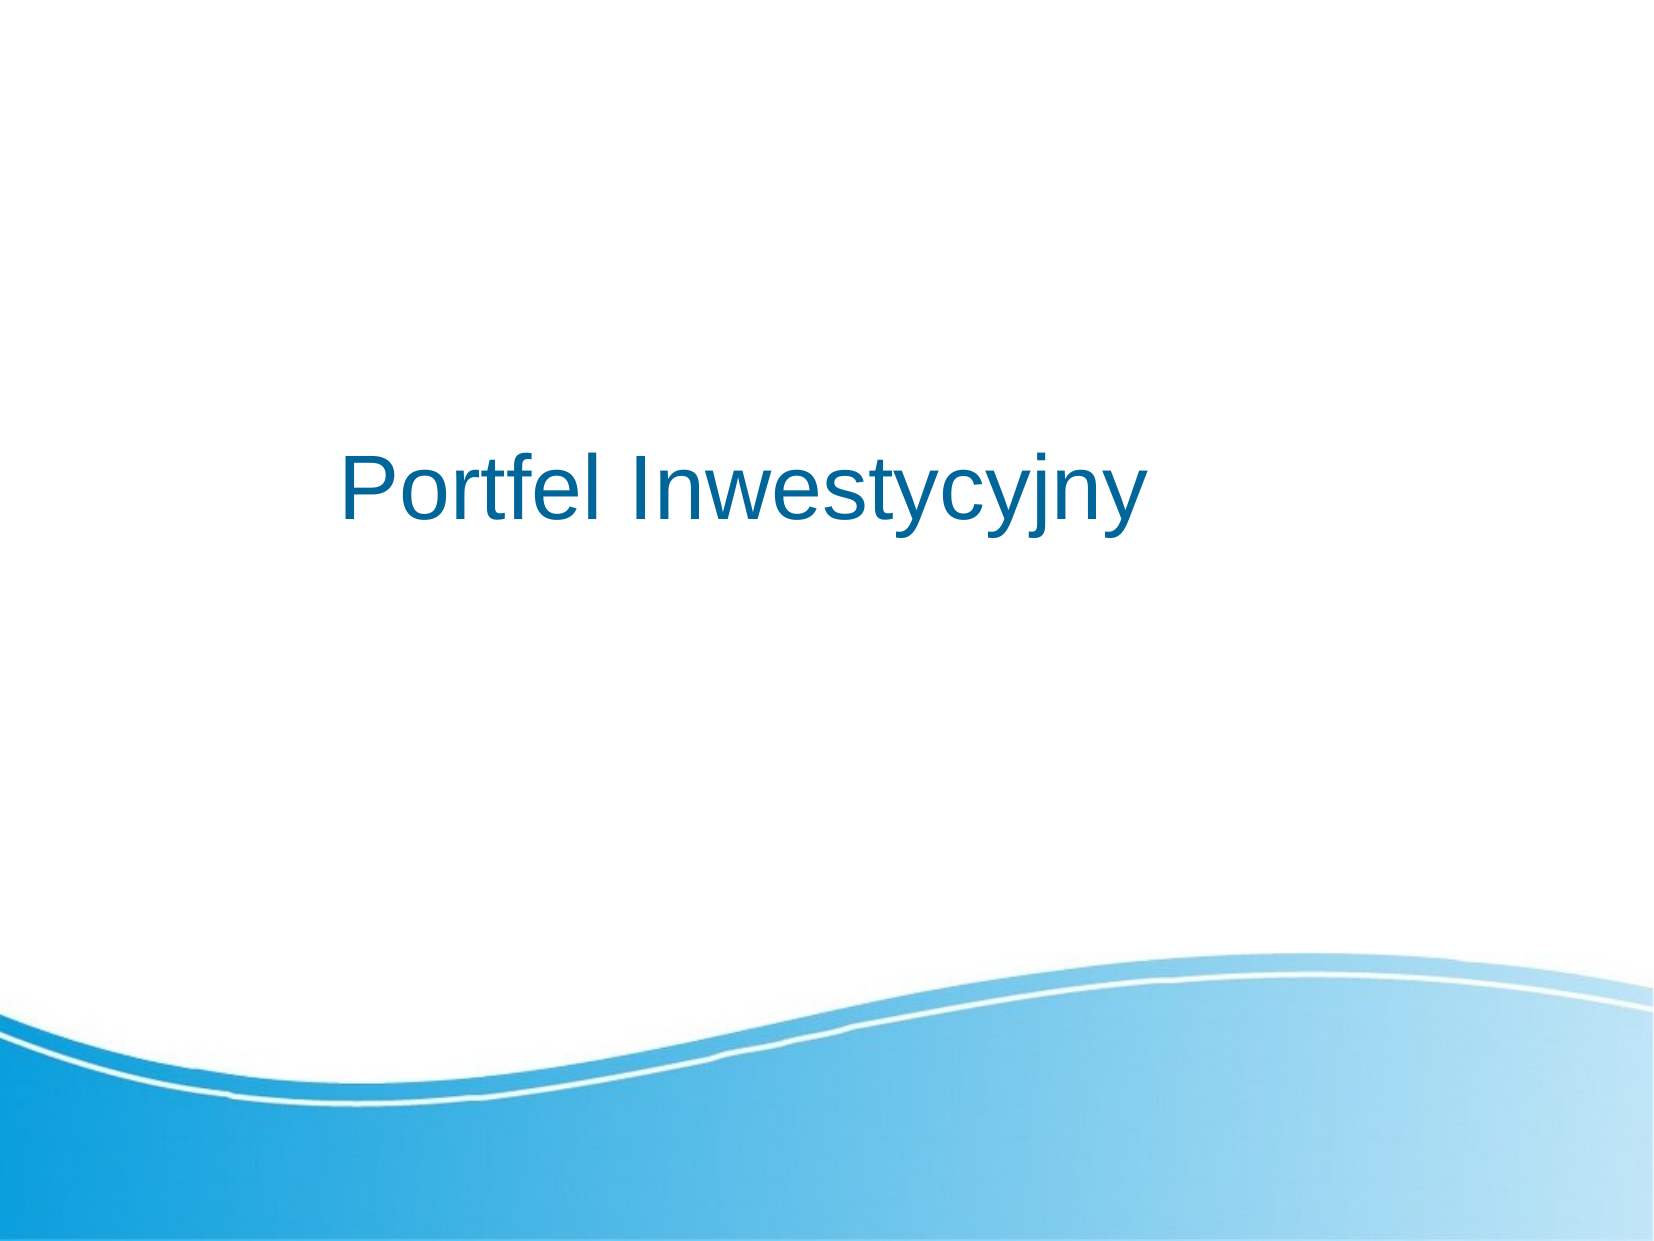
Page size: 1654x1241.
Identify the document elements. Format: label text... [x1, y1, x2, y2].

picture [0, 952, 1654, 1241]
title Portfel Inwestycyjny [0, 384, 1489, 592]
